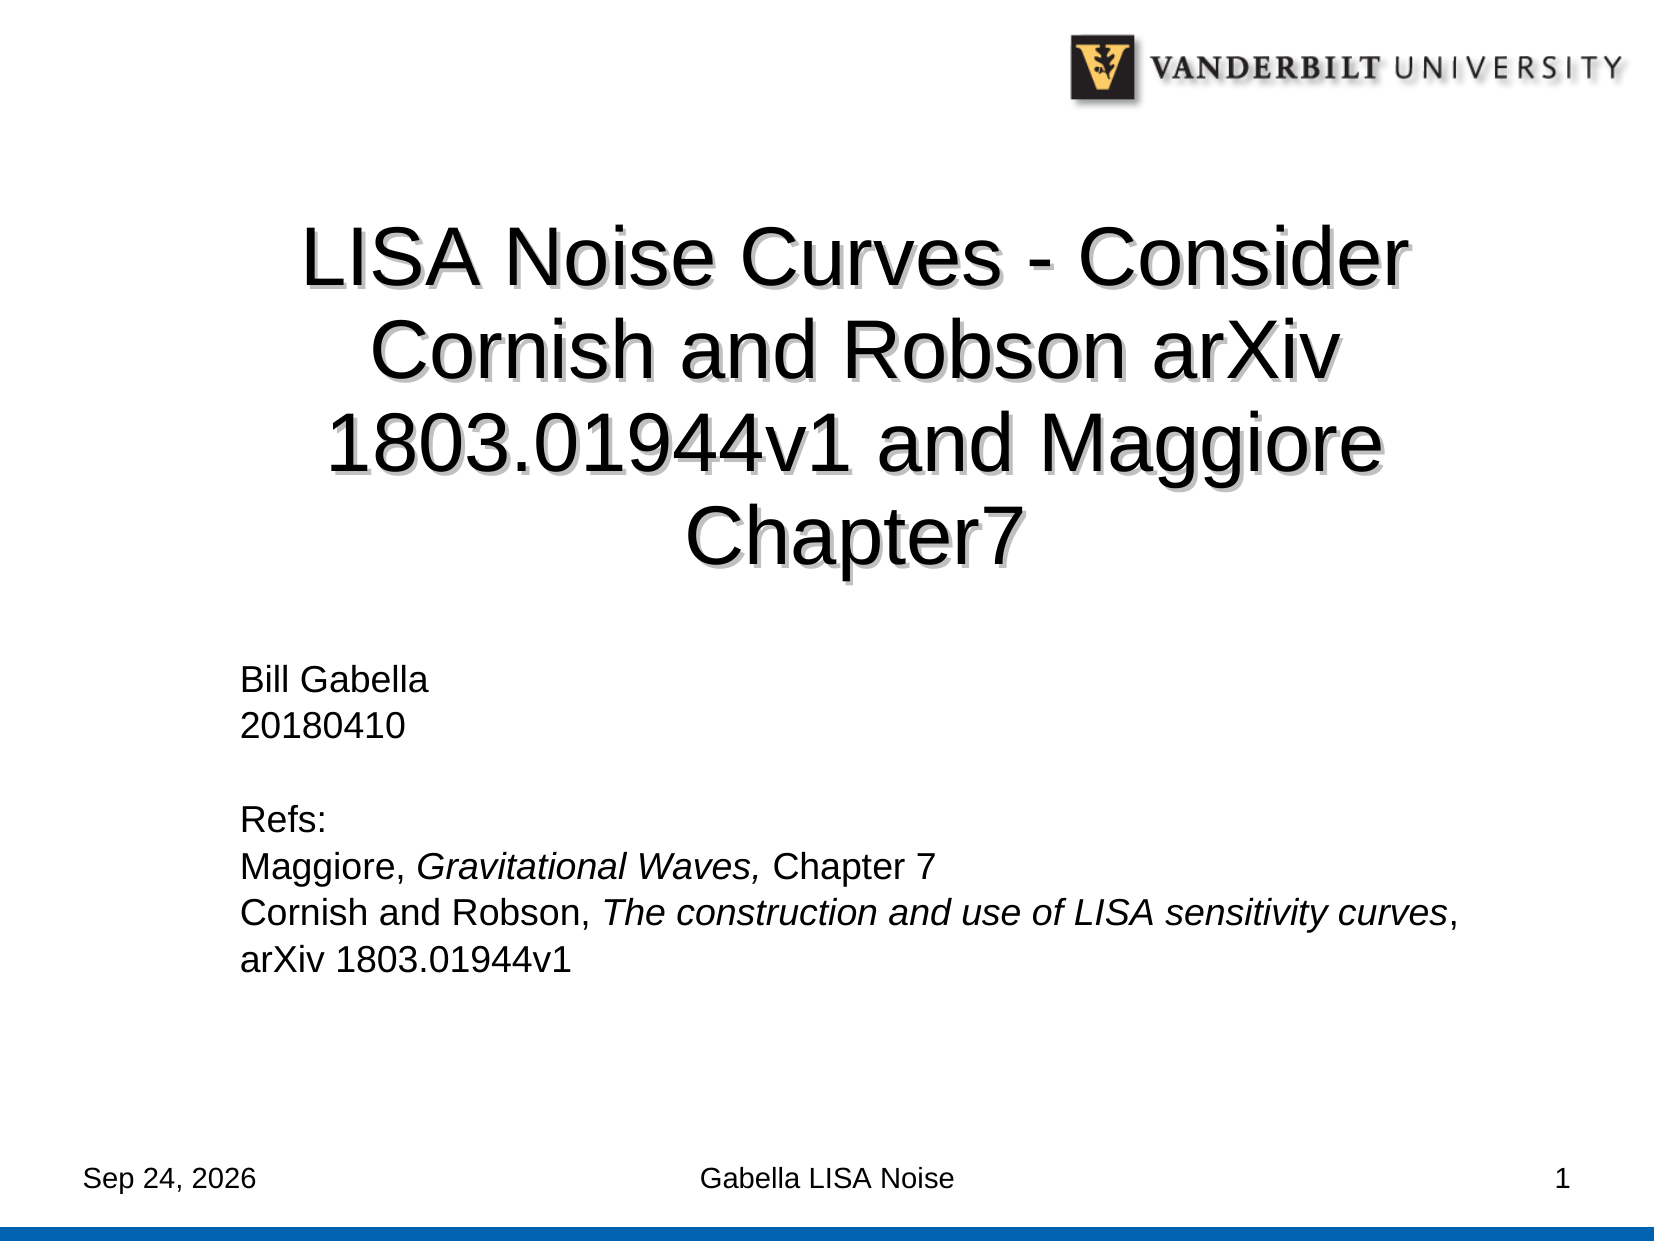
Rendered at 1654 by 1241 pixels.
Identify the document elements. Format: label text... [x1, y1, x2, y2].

picture [1067, 31, 1637, 115]
title LISA Noise Curves - Consider Cornish and Robson arXiv 1803.01944v1 and Maggiore Chapter7 [150, 162, 1562, 631]
text_box Bill Gabella 20180410 Refs: Maggiore, Gravitational Waves, Chapter 7 Cornish and Robson, The construction and use of LISA sensitivity curves, arXiv 1803.01944v1 [225, 645, 1562, 1033]
